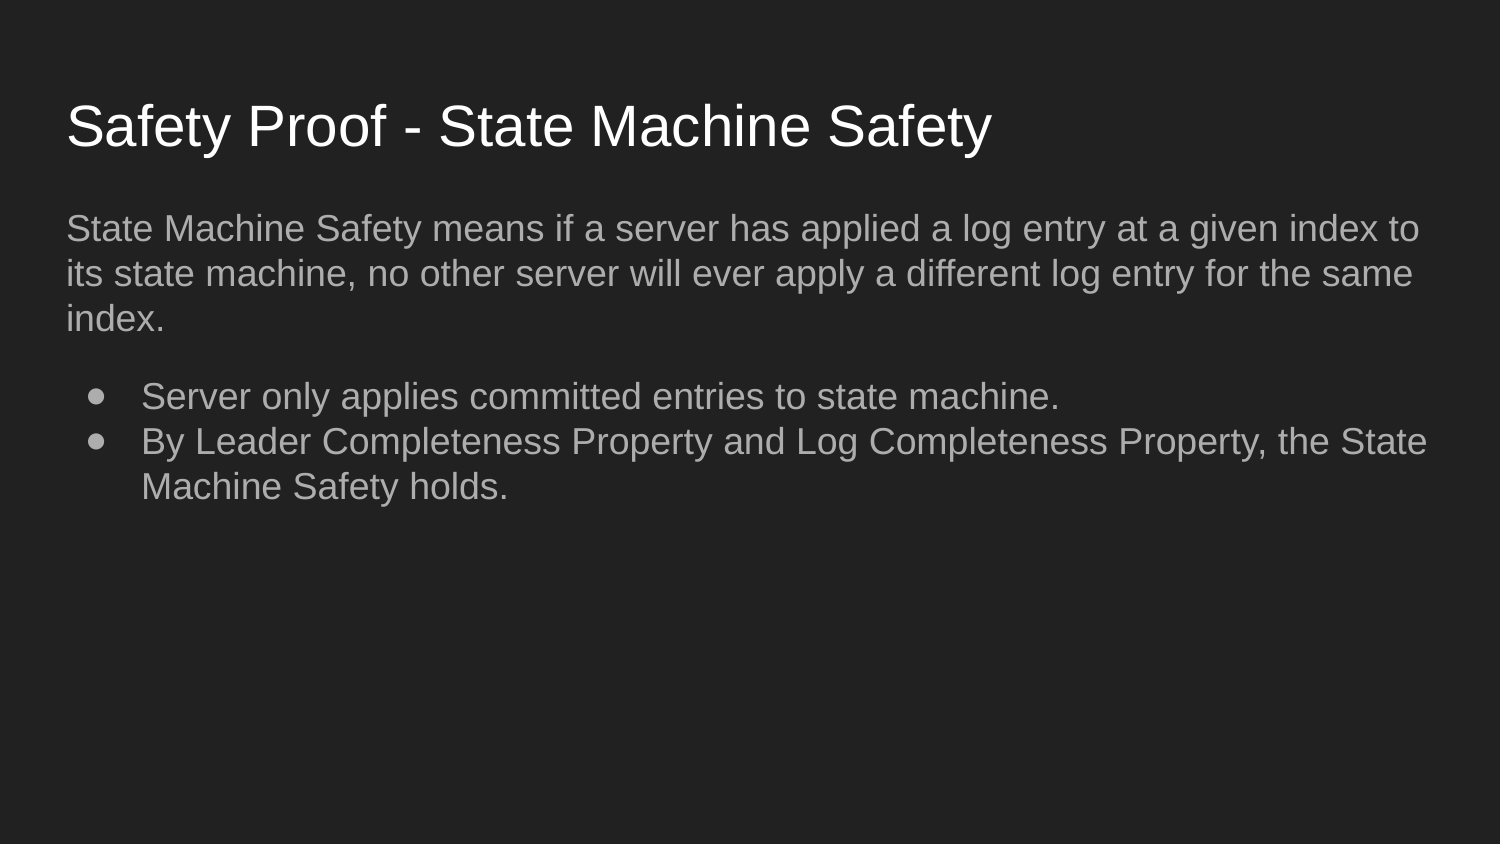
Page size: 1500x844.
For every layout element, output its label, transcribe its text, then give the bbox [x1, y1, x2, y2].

title Safety Proof - State Machine Safety [51, 72, 1449, 167]
list State Machine Safety means if a server has applied a log entry at a given index to its state machine, no other server will ever apply a different log entry for the same index. Server only applies committed entries to state machine. By Leader Completeness Property and Log Completeness Property, the State Machine Safety holds. [51, 189, 1449, 750]
